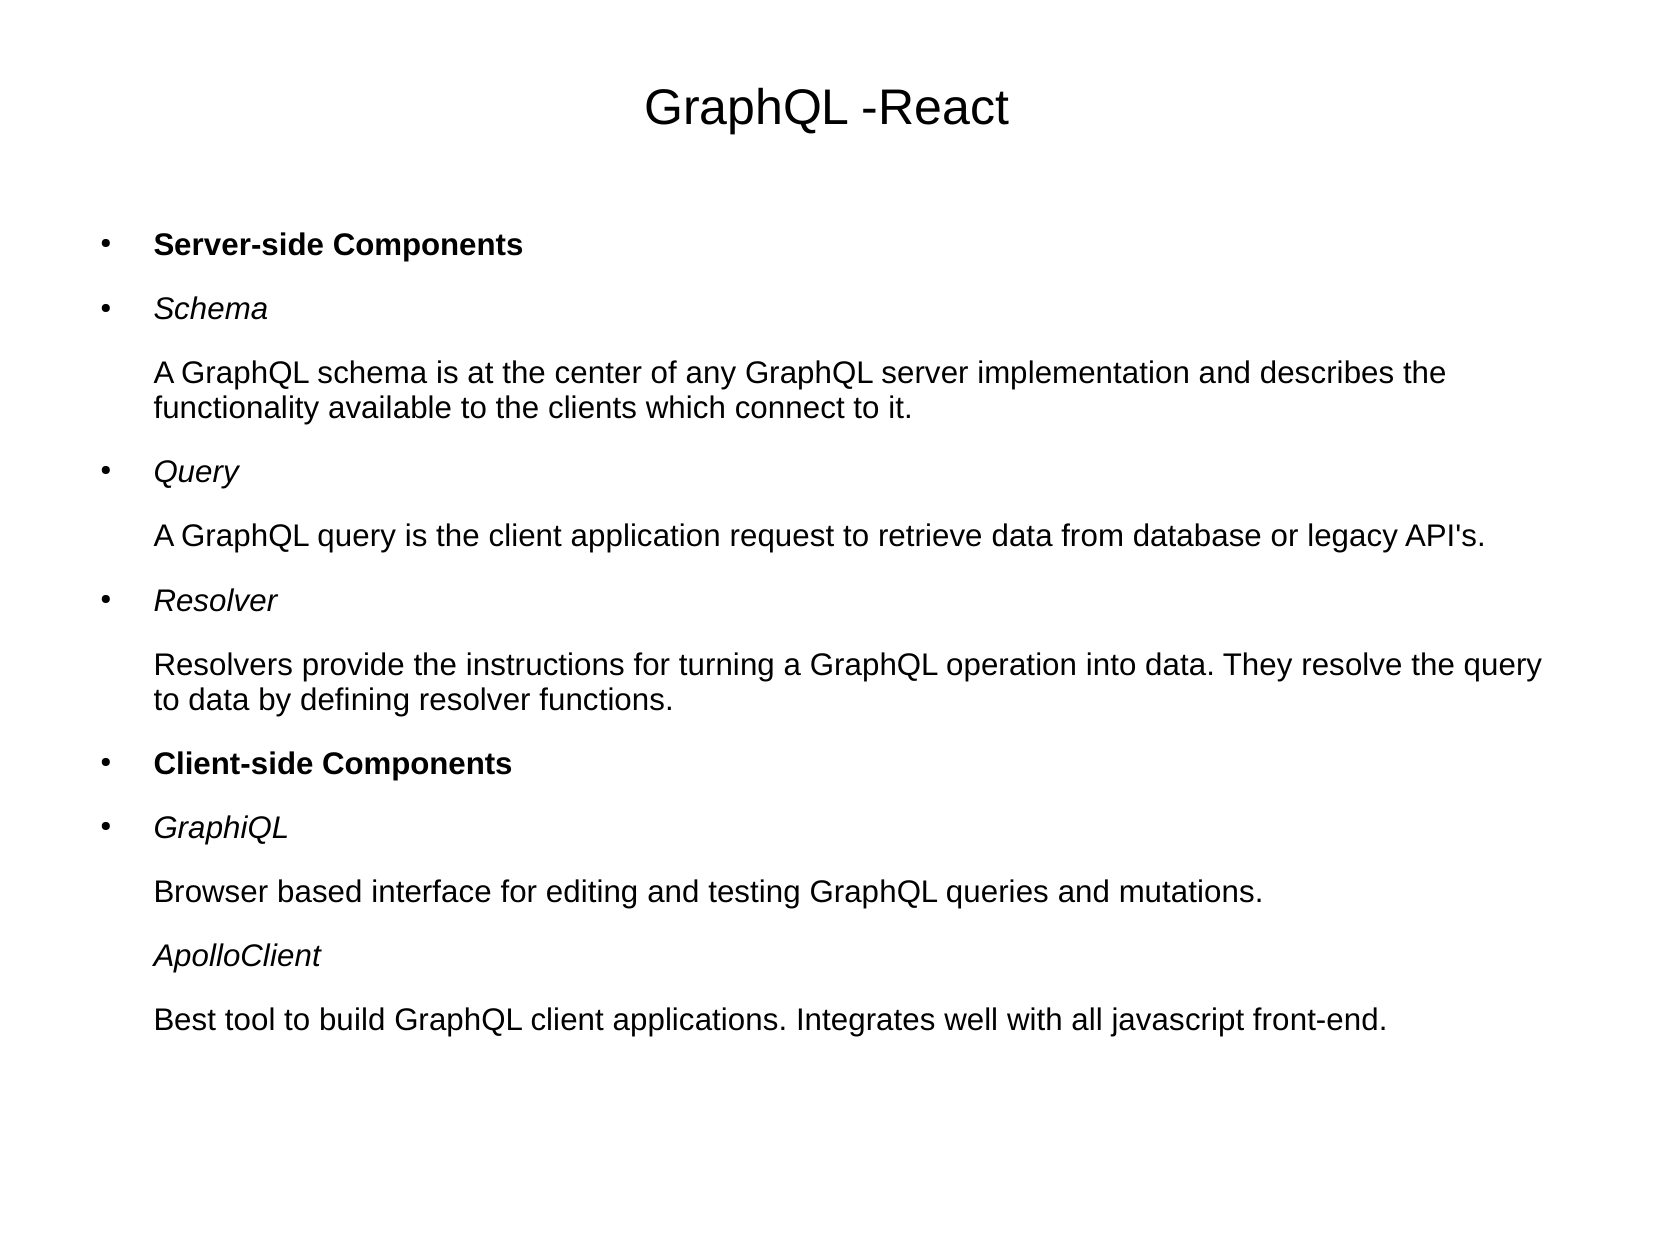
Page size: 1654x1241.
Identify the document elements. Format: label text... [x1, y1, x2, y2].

list Server-side Components Schema A GraphQL schema is at the center of any GraphQL server implementation and describes the functionality available to the clients which connect to it. Query A GraphQL query is the client application request to retrieve data from database or legacy API's. Resolver Resolvers provide the instructions for turning a GraphQL operation into data. They resolve the query to data by defining resolver functions. Client-side Components GraphiQL Browser based interface for editing and testing GraphQL queries and mutations. ApolloClient Best tool to build GraphQL client applications. Integrates well with all javascript front-end. [82, 162, 1571, 1236]
title GraphQL -React [82, 49, 1571, 162]
